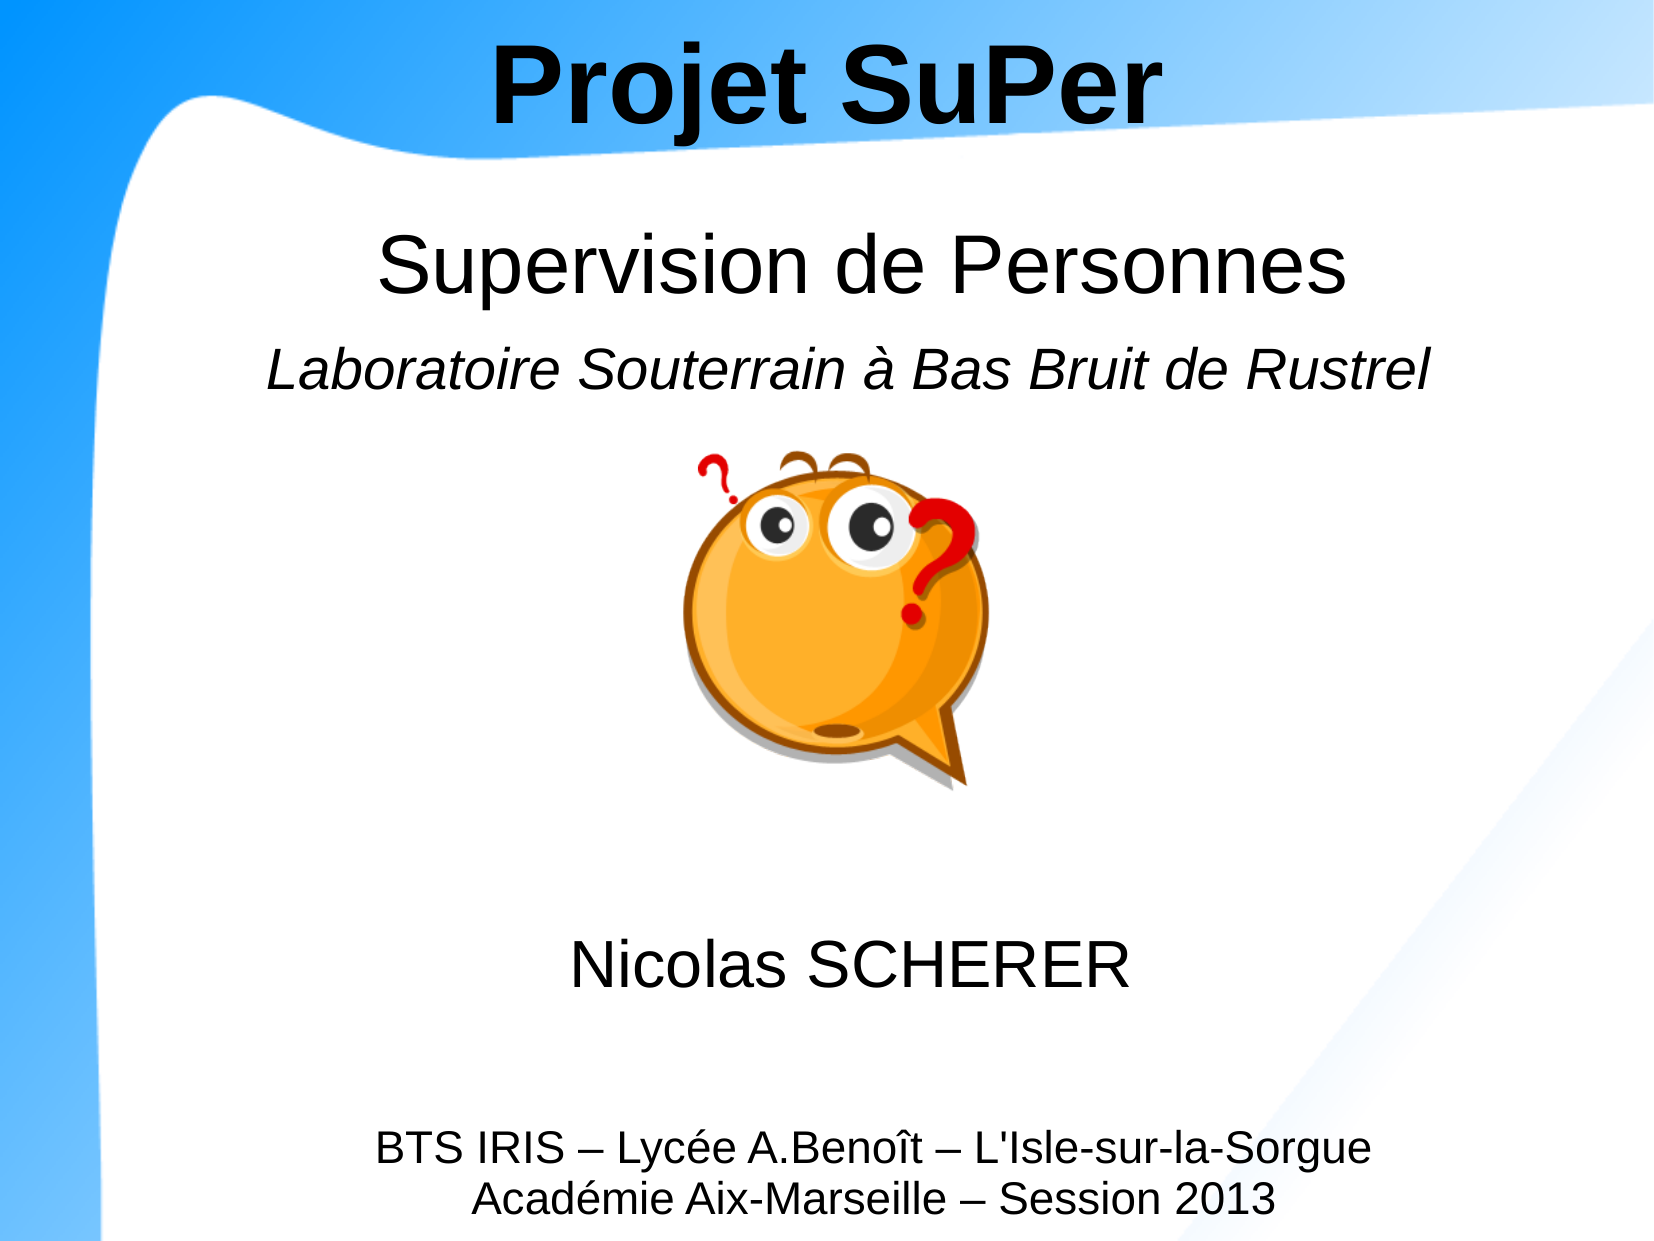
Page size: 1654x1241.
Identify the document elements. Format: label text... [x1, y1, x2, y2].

title Projet SuPer [206, 21, 1447, 148]
list Supervision de Personnes [295, 218, 1359, 336]
picture [0, 0, 1654, 1241]
list Nicolas SCHERER [498, 927, 1179, 1022]
list Laboratoire Souterrain à Bas Bruit de Rustrel [194, 336, 1459, 408]
list BTS IRIS – Lycée A.Benoît – L'Isle-sur-la-Sorgue Académie Aix-Marseille – Session 2013 [295, 1122, 1382, 1229]
